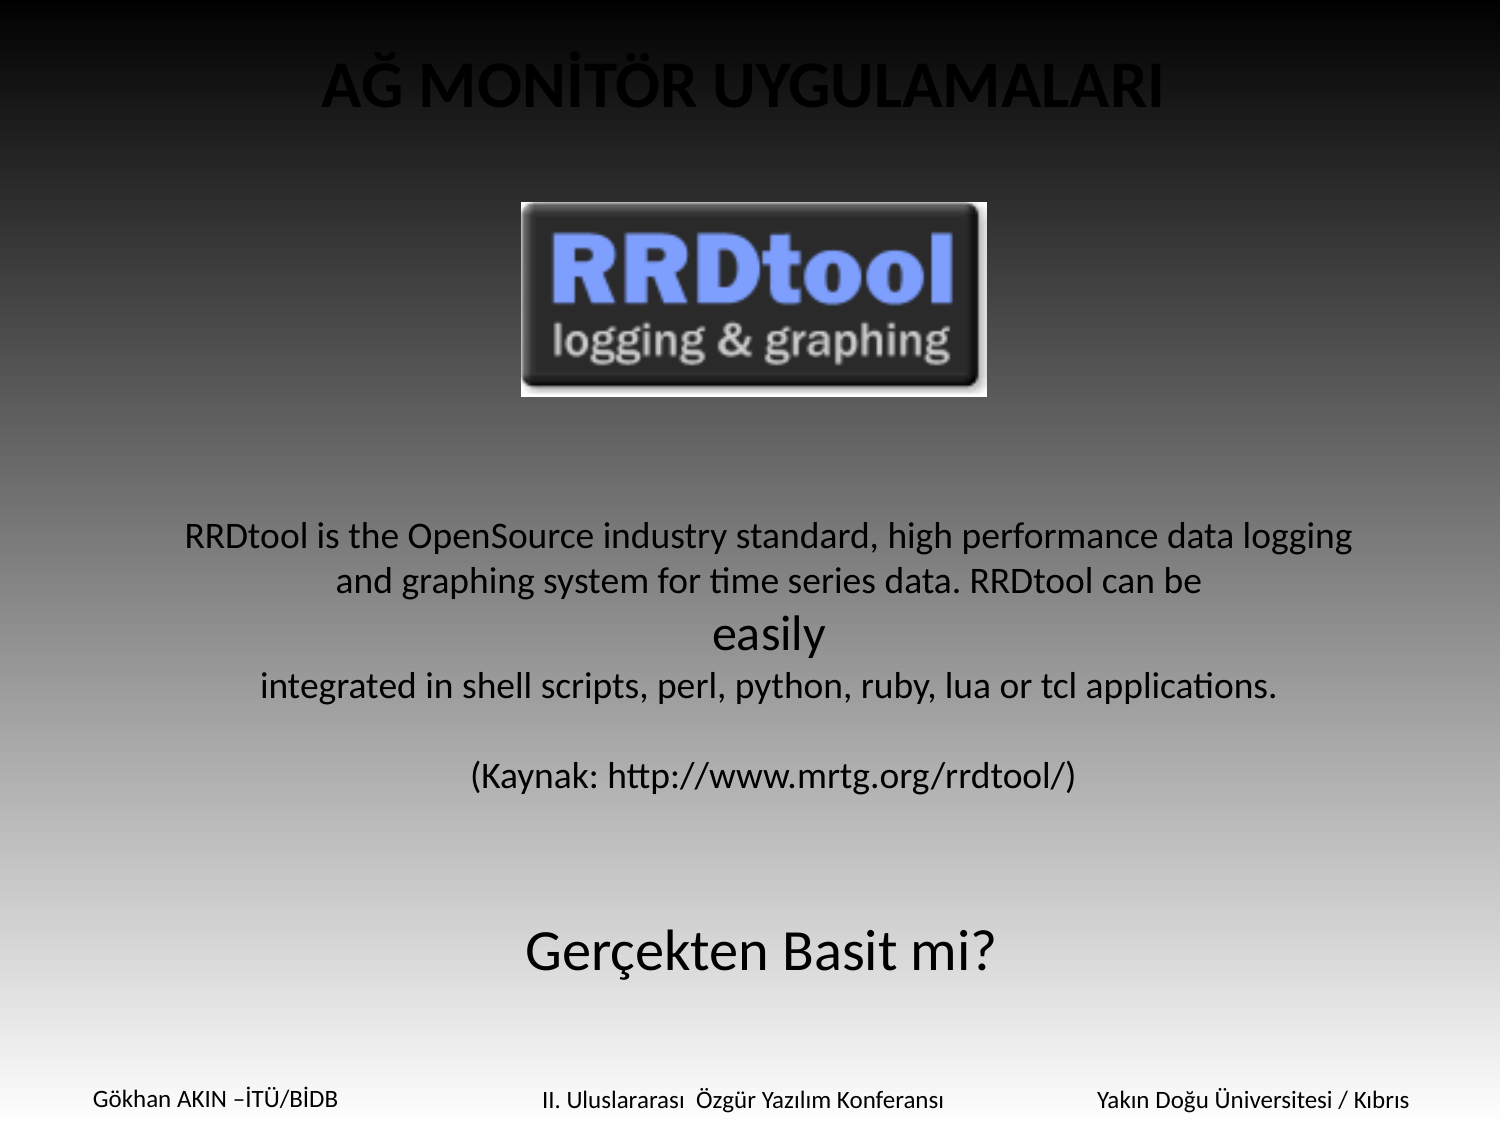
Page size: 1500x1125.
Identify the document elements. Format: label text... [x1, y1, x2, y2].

picture [521, 202, 987, 397]
text_box RRDtool is the OpenSource industry standard, high performance data logging and graphing system for time series data. RRDtool can be easily integrated in shell scripts, perl, python, ruby, lua or tcl applications. (Kaynak: http://www.mrtg.org/rrdtool/) [159, 503, 1388, 804]
text_box AĞ MONİTÖR UYGULAMALARI [76, 33, 1412, 209]
text_box Gerçekten Basit mi? [147, 905, 1376, 990]
